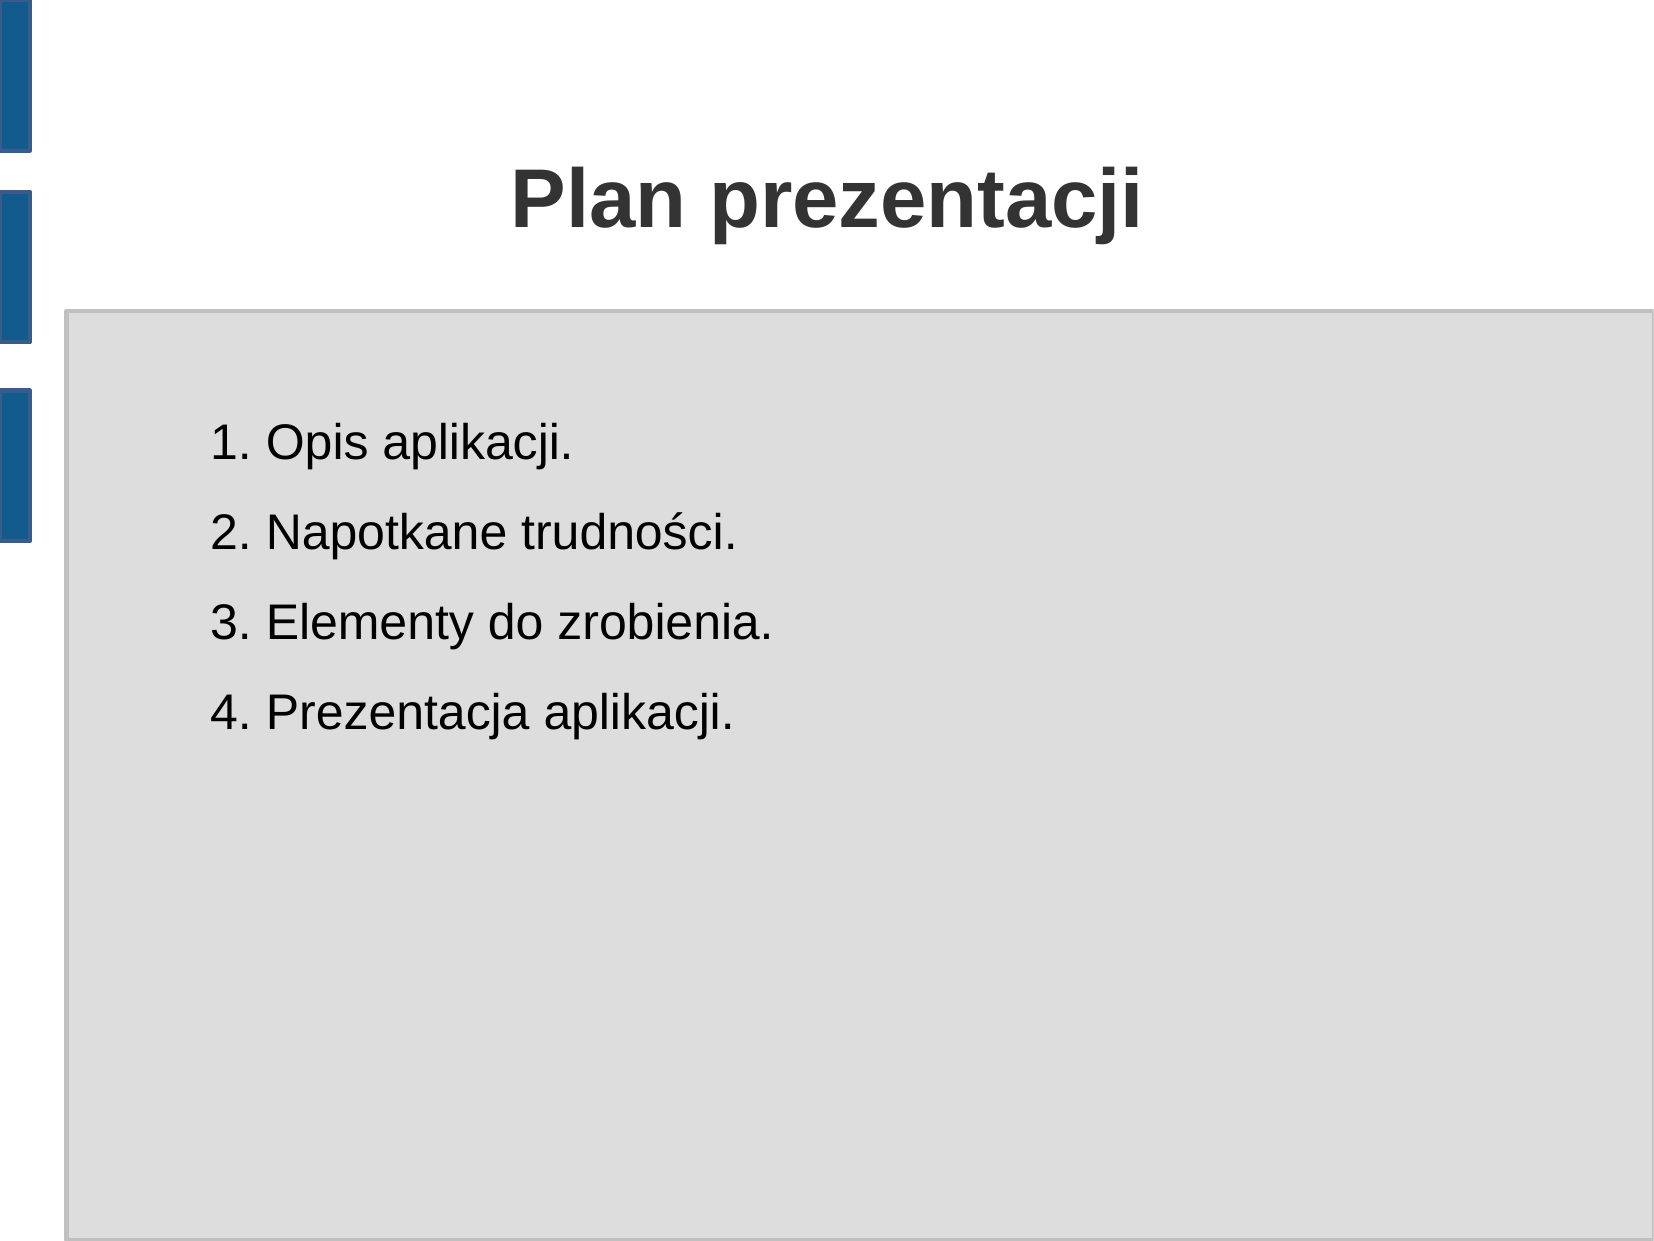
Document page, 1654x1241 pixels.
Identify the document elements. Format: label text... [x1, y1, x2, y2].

list 1. Opis aplikacji. 2. Napotkane trudności. 3. Elementy do zrobienia. 4. Prezentacja aplikacji. [121, 259, 1534, 1170]
title Plan prezentacji [121, 91, 1534, 259]
